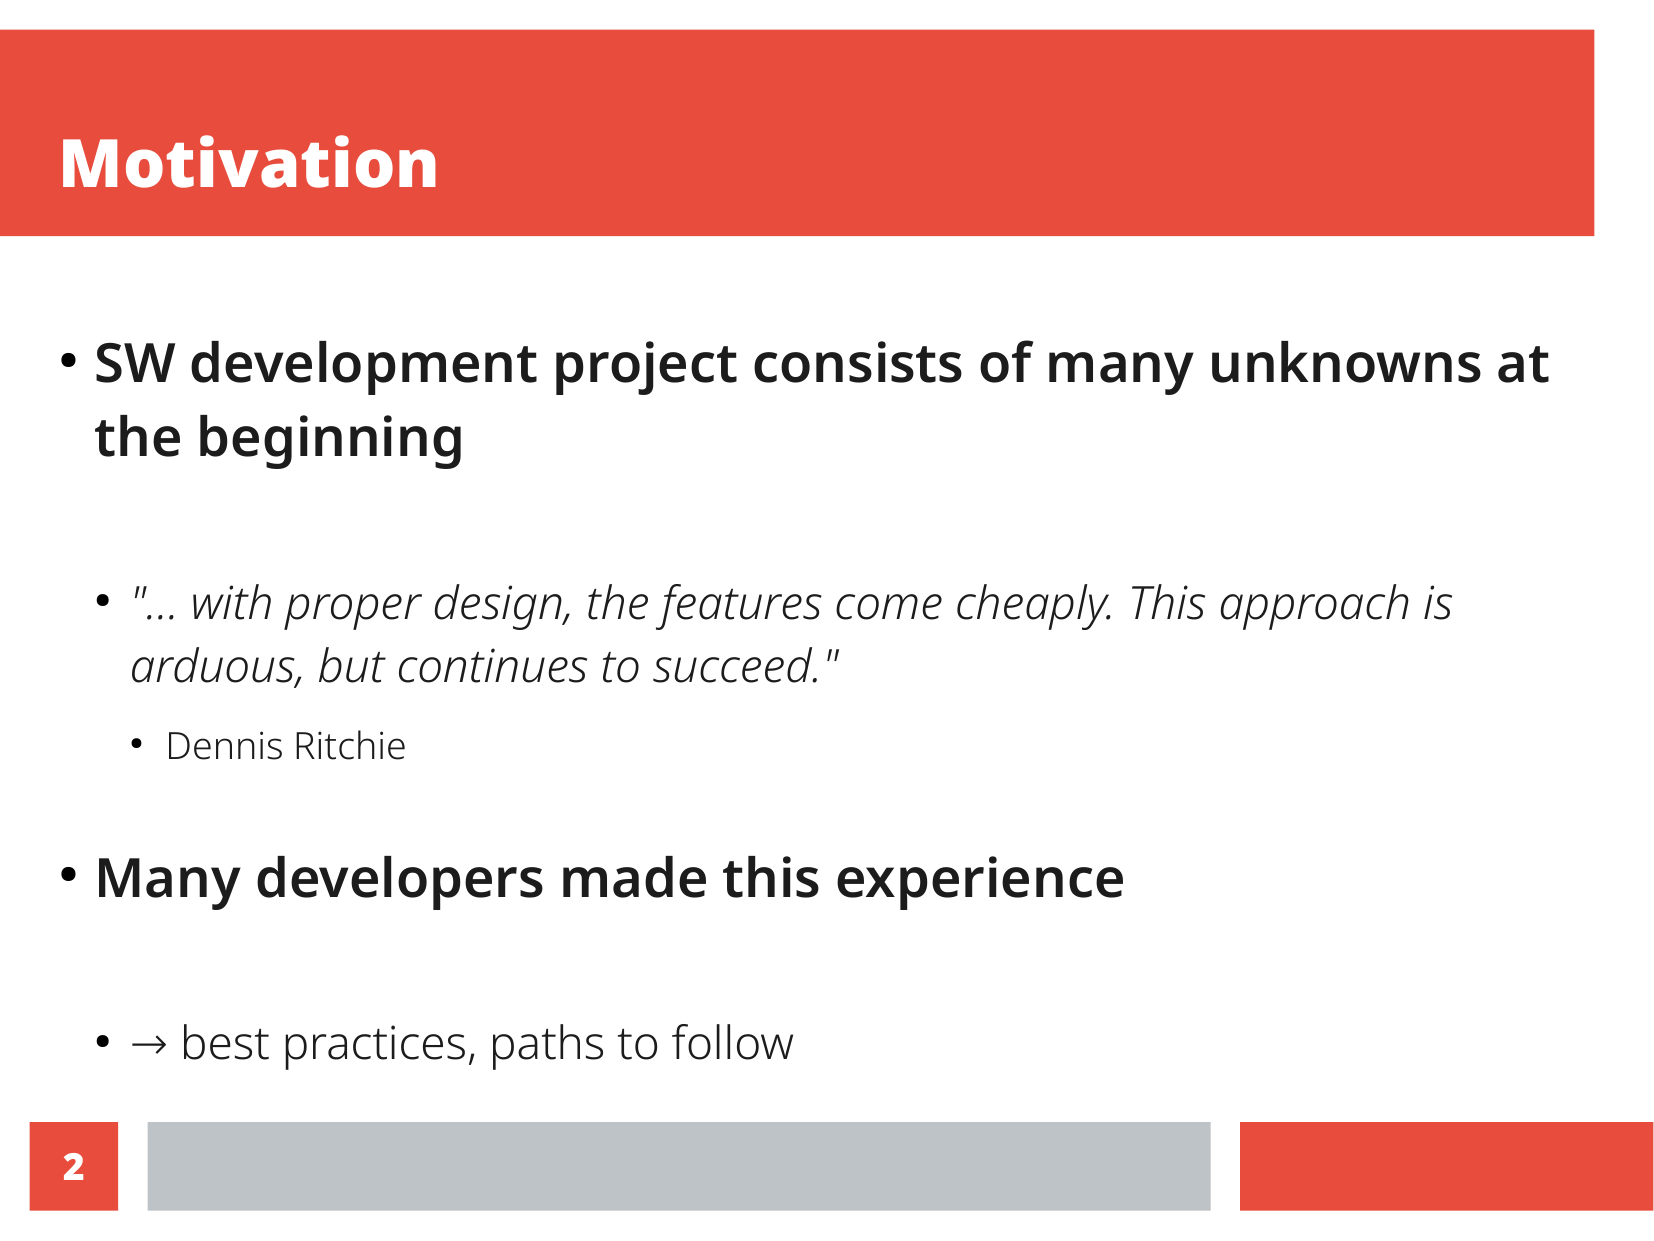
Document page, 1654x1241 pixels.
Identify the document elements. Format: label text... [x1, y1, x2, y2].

title Motivation [59, 59, 1595, 207]
list SW development project consists of many unknowns at the beginning "… with proper design, the features come cheaply. This approach is arduous, but continues to succeed." Dennis Ritchie Many developers made this experience → best practices, paths to follow [59, 324, 1565, 1093]
